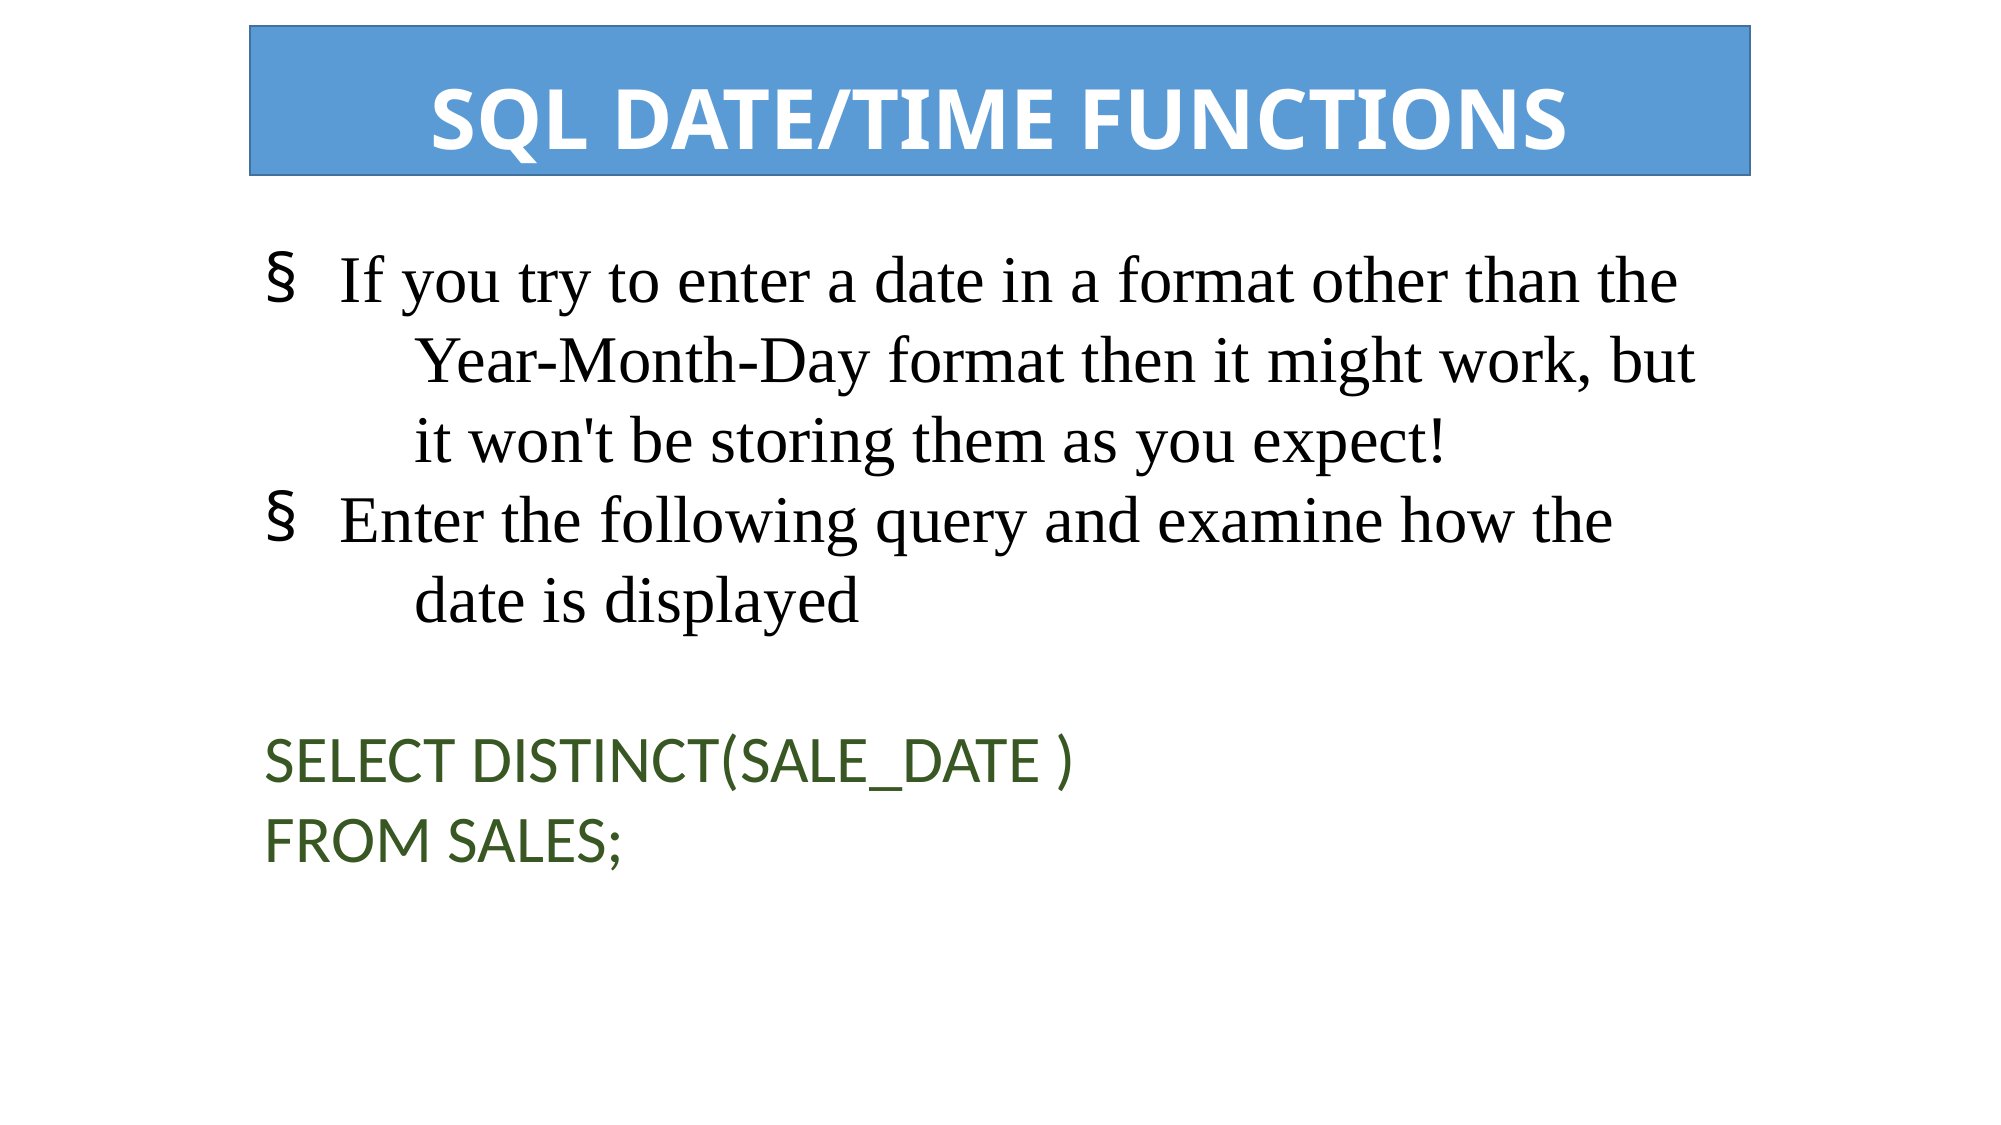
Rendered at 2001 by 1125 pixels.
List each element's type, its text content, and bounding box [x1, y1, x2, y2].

title SQL DATE/TIME FUNCTIONS [249, 26, 1750, 176]
text_box If you try to enter a date in a format other than the Year-Month-Day format then it might work, but it won't be storing them as you expect! Enter the following query and examine how the date is displayed SELECT DISTINCT(SALE_DATE ) FROM SALES; [250, 229, 1750, 884]
subtitle [249, 198, 1750, 1051]
